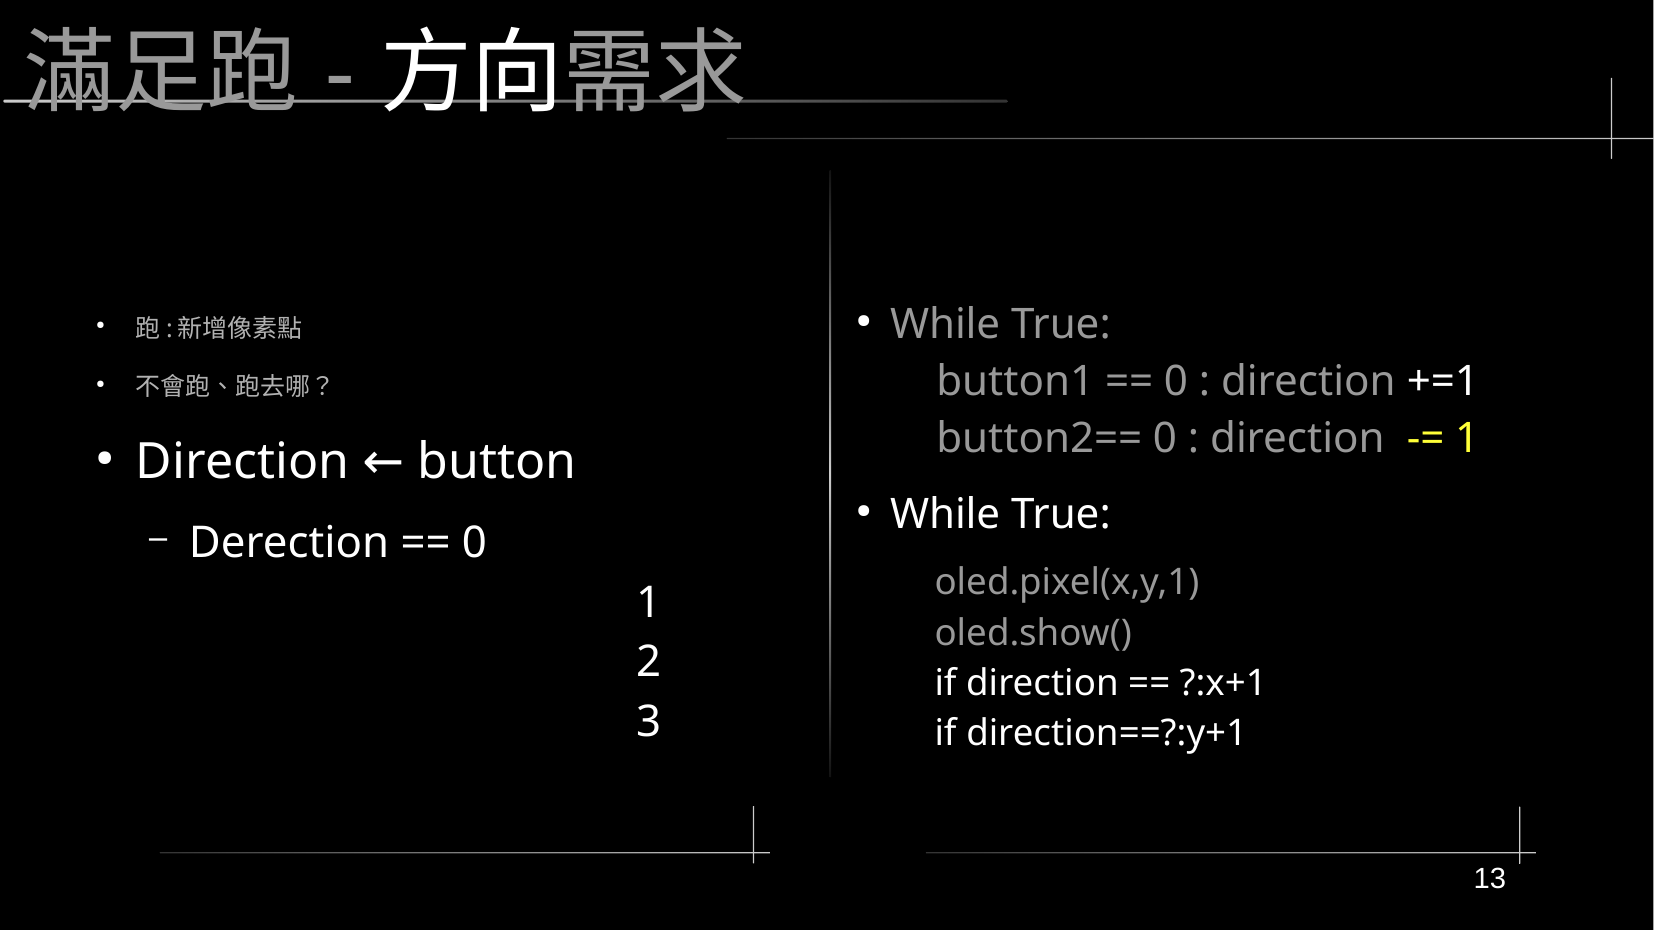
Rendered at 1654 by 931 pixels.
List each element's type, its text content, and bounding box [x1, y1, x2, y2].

list While True: button1 == 0 : direction +=1 button2== 0 : direction -= 1 While True: oled.pixel(x,y,1) oled.show() if direction == ?:x+1 if direction==?:y+1 [845, 217, 1572, 758]
title 滿足跑-方向需求 [23, 9, 1589, 121]
list 跑:新增像素點 不會跑、跑去哪？ Direction ← button Derection == 0 1 2 3 [82, 217, 809, 758]
